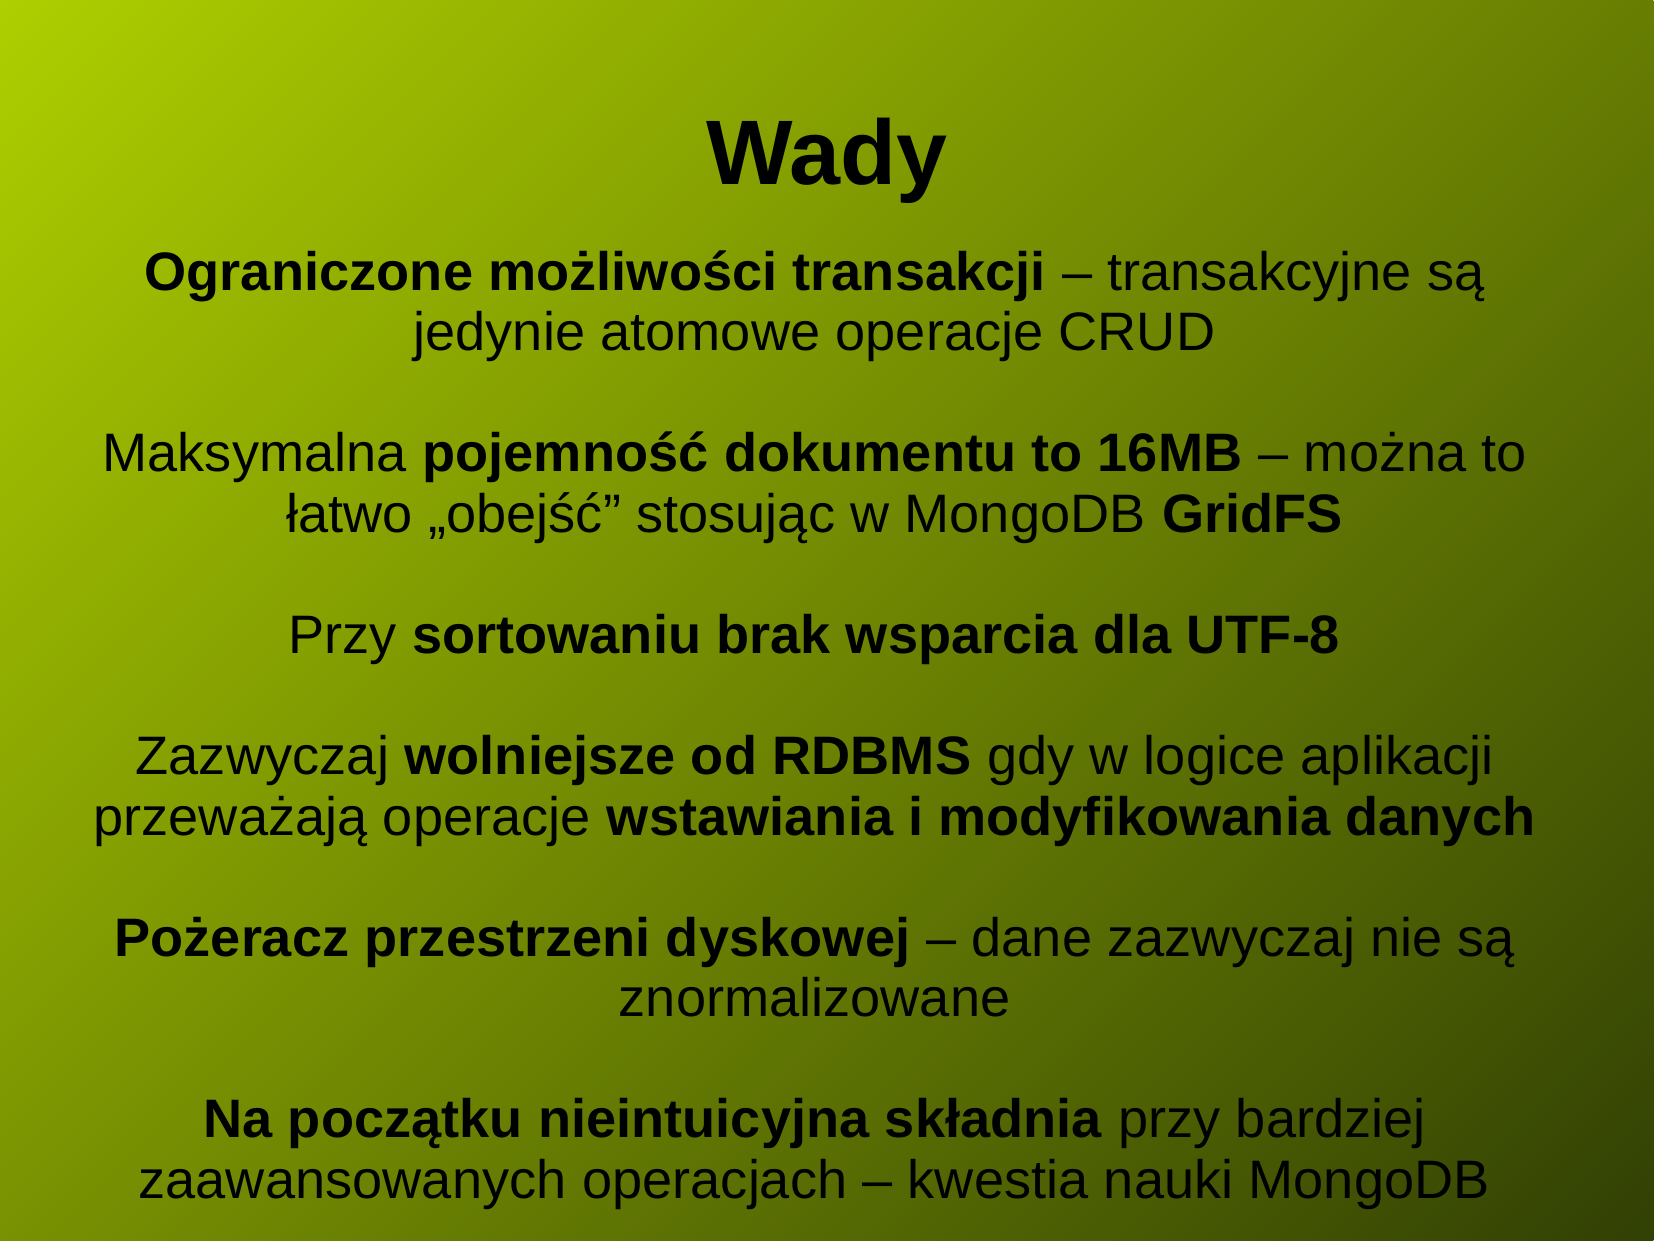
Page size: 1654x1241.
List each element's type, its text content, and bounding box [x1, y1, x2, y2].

subtitle Ograniczone możliwości transakcji – transakcyjne są jedynie atomowe operacje CRUD Maksymalna pojemność dokumentu to 16MB – można to łatwo „obejść” stosując w MongoDB GridFS Przy sortowaniu brak wsparcia dla UTF-8 Zazwyczaj wolniejsze od RDBMS gdy w logice aplikacji przeważają operacje wstawiania i modyfikowania danych Pożeracz przestrzeni dyskowej – dane zazwyczaj nie są znormalizowane Na początku nieintuicyjna składnia przy bardziej zaawansowanych operacjach – kwestia nauki MongoDB [70, 241, 1559, 1210]
title Wady [82, 49, 1571, 257]
